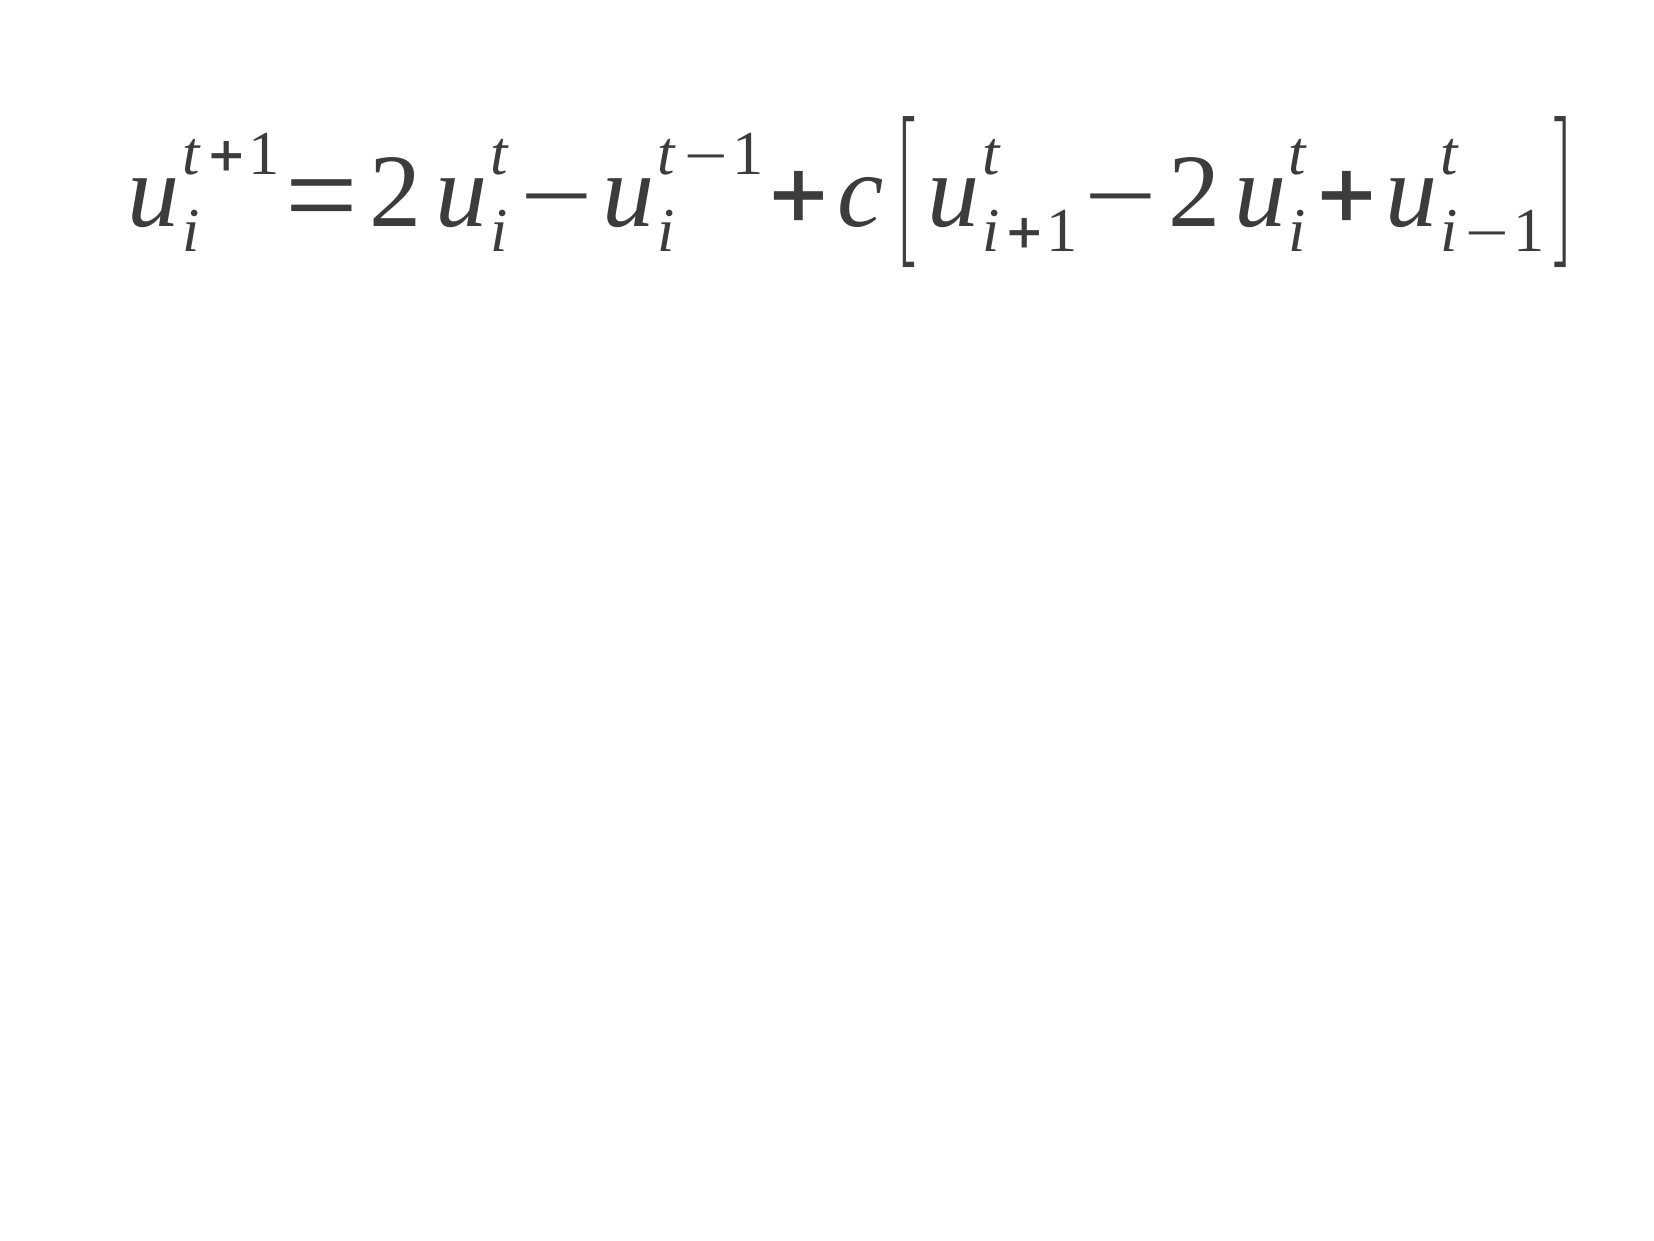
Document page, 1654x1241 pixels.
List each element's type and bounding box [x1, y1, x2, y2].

chart [120, 110, 1579, 272]
